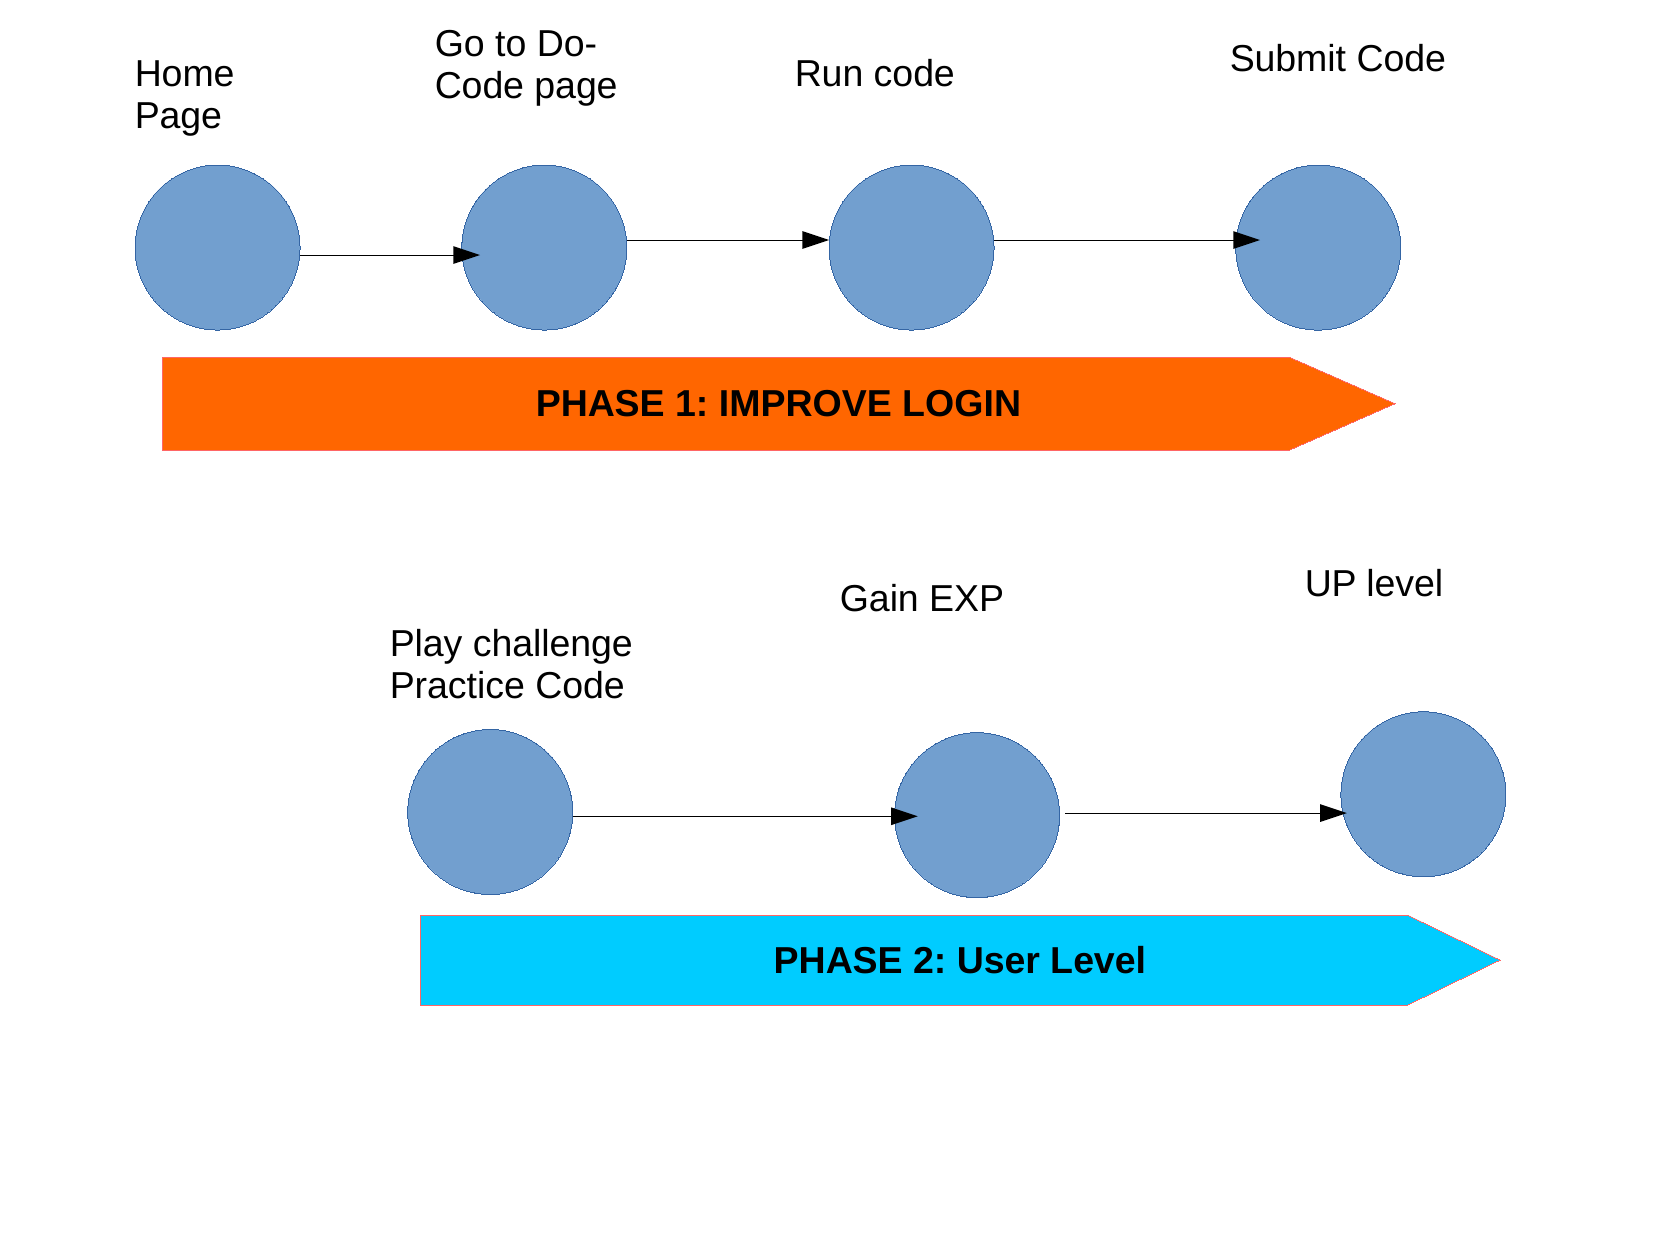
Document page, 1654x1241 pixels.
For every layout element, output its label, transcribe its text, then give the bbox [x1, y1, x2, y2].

text_box [1340, 711, 1506, 877]
text_box PHASE 2: User Level [420, 915, 1501, 1006]
text_box UP level [1290, 555, 1576, 612]
text_box [407, 729, 573, 895]
text_box [135, 165, 301, 331]
text_box Run code [780, 45, 1036, 102]
text_box [894, 732, 1060, 898]
text_box Submit Code [1215, 30, 1471, 87]
text_box Home Page [120, 45, 331, 151]
text_box [829, 165, 995, 331]
text_box Play challenge Practice Code [375, 615, 721, 714]
text_box Go to Do-Code page [420, 15, 691, 114]
text_box [1235, 165, 1401, 331]
text_box Gain EXP [825, 570, 1081, 669]
text_box PHASE 1: IMPROVE LOGIN [162, 357, 1396, 451]
text_box [461, 165, 627, 331]
